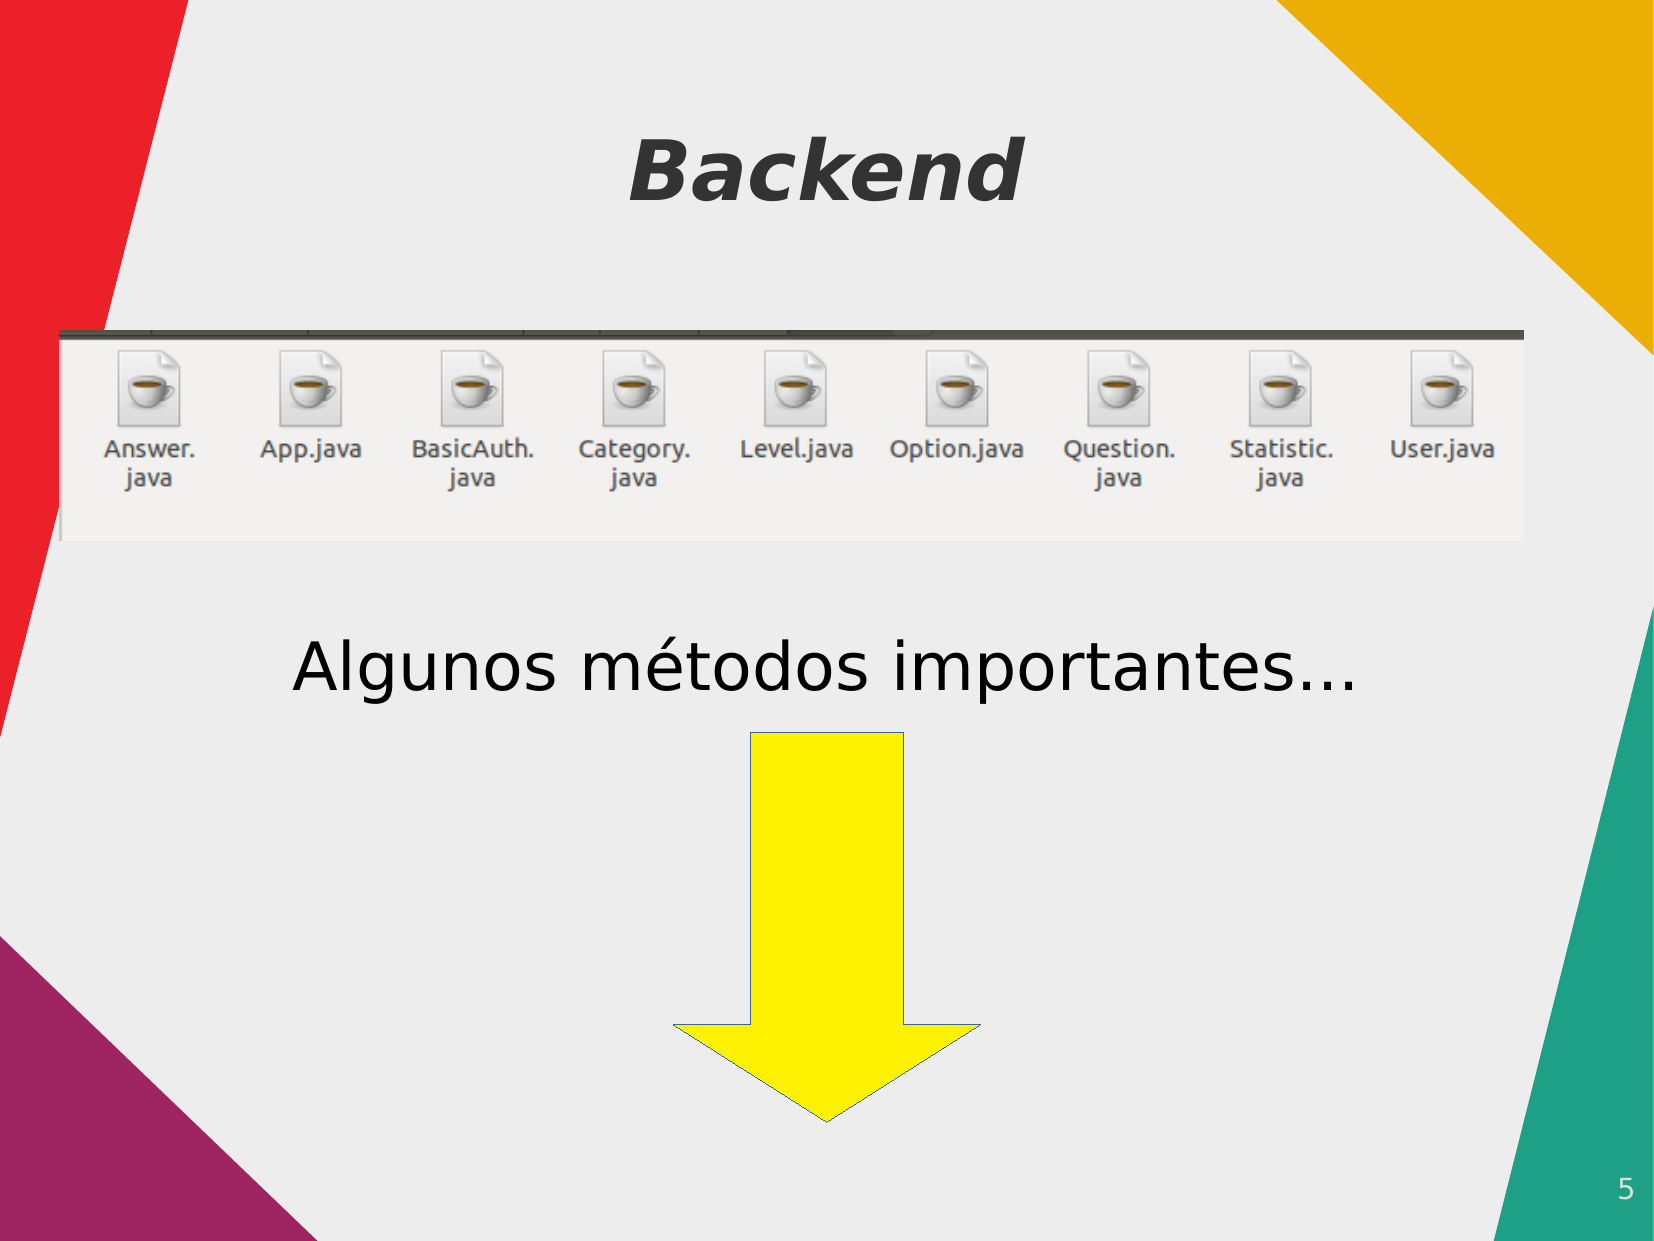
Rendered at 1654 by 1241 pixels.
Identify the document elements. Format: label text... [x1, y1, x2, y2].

title Backend [114, 73, 1539, 271]
picture [59, 330, 114, 541]
subtitle Algunos métodos importantes... [114, 302, 1539, 1033]
text_box [673, 732, 981, 1123]
